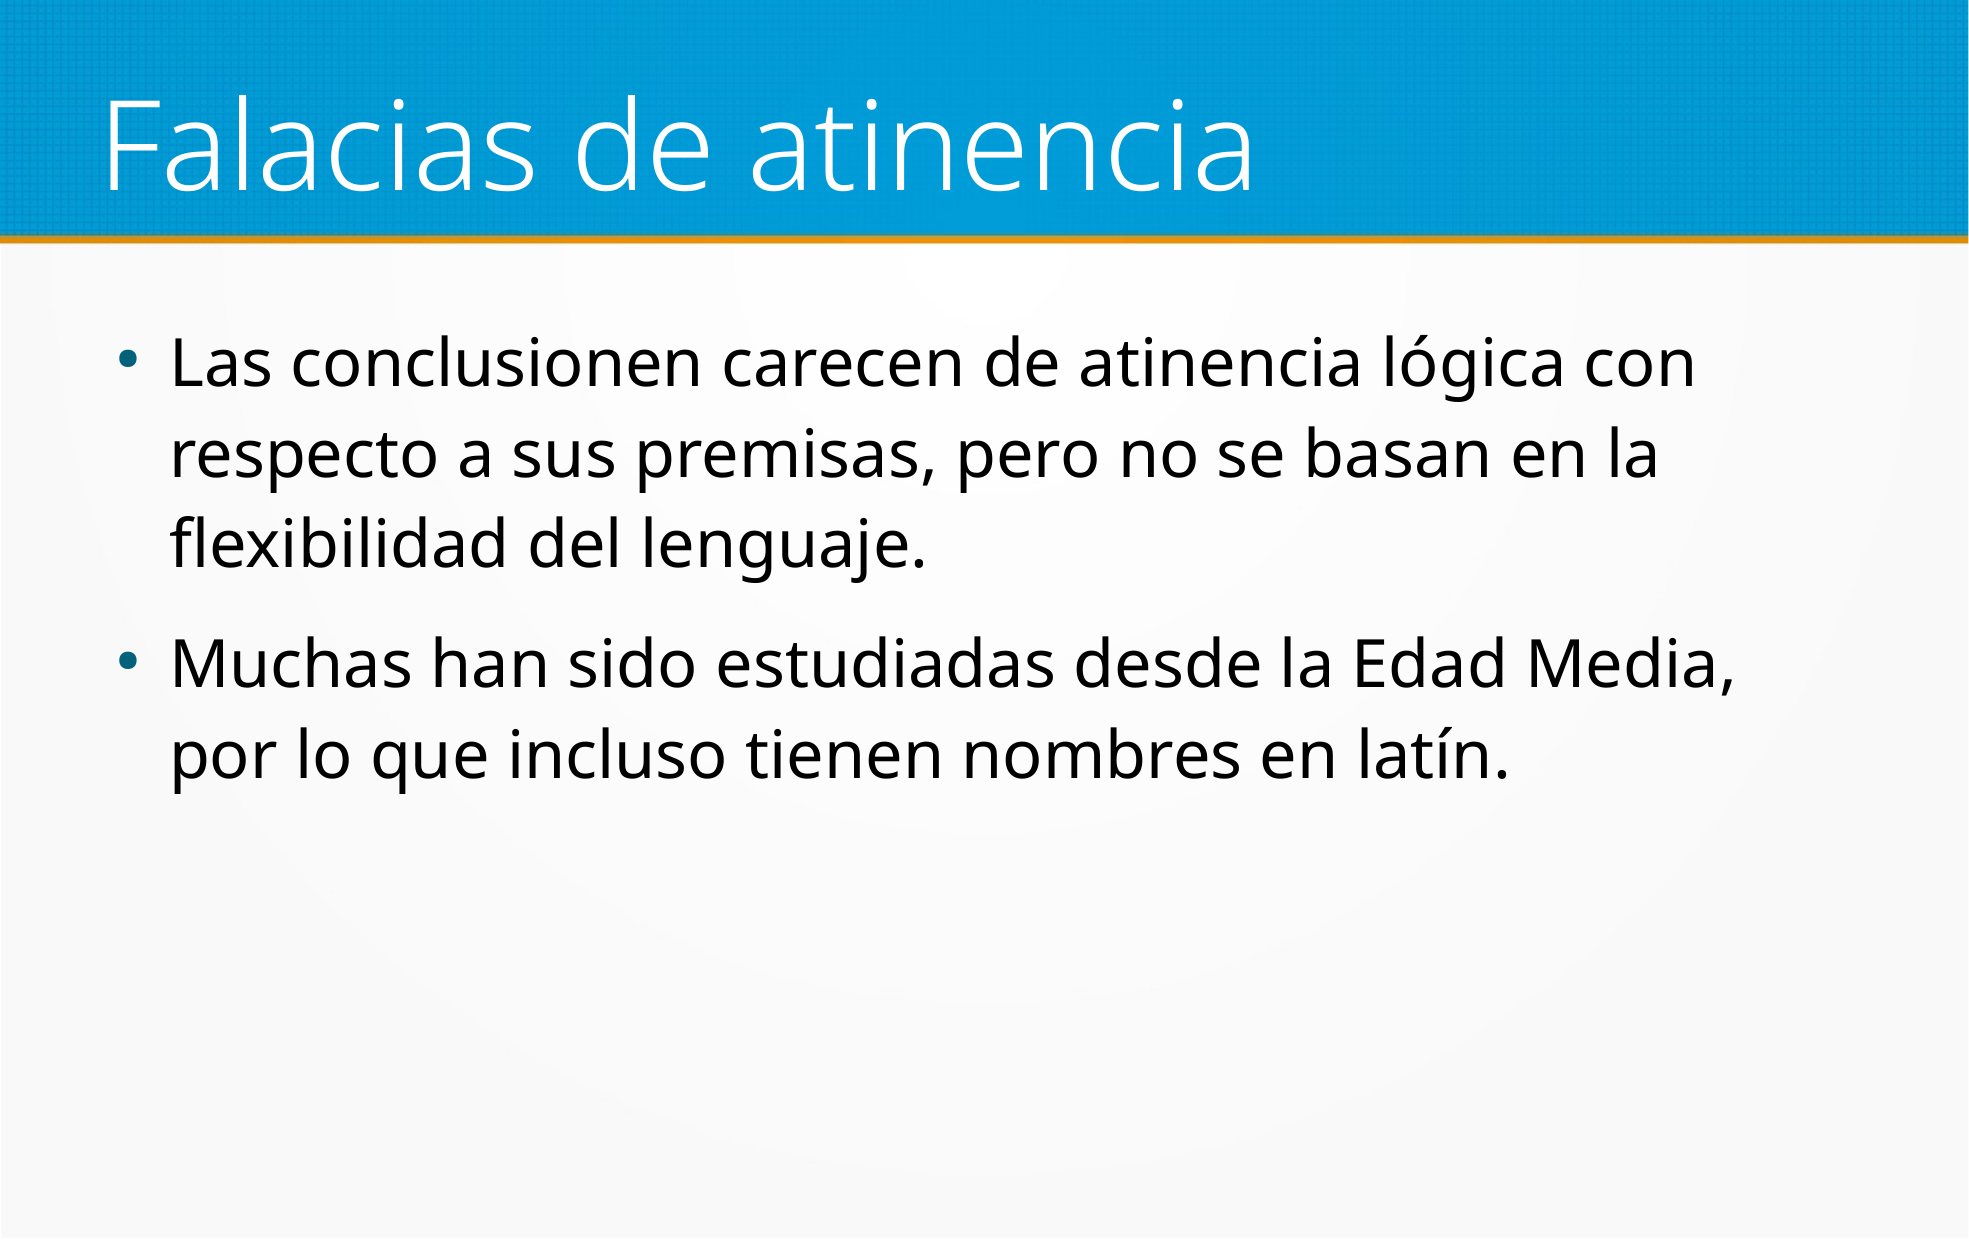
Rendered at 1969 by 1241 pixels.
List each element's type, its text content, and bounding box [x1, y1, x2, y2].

picture [0, 233, 1969, 1241]
list Las conclusionen carecen de atinencia lógica con respecto a sus premisas, pero no se basan en la flexibilidad del lenguaje. Muchas han sido estudiadas desde la Edad Media, por lo que incluso tienen nombres en latín. [98, 315, 1861, 1081]
title Falacias de atinencia [98, 19, 1870, 227]
